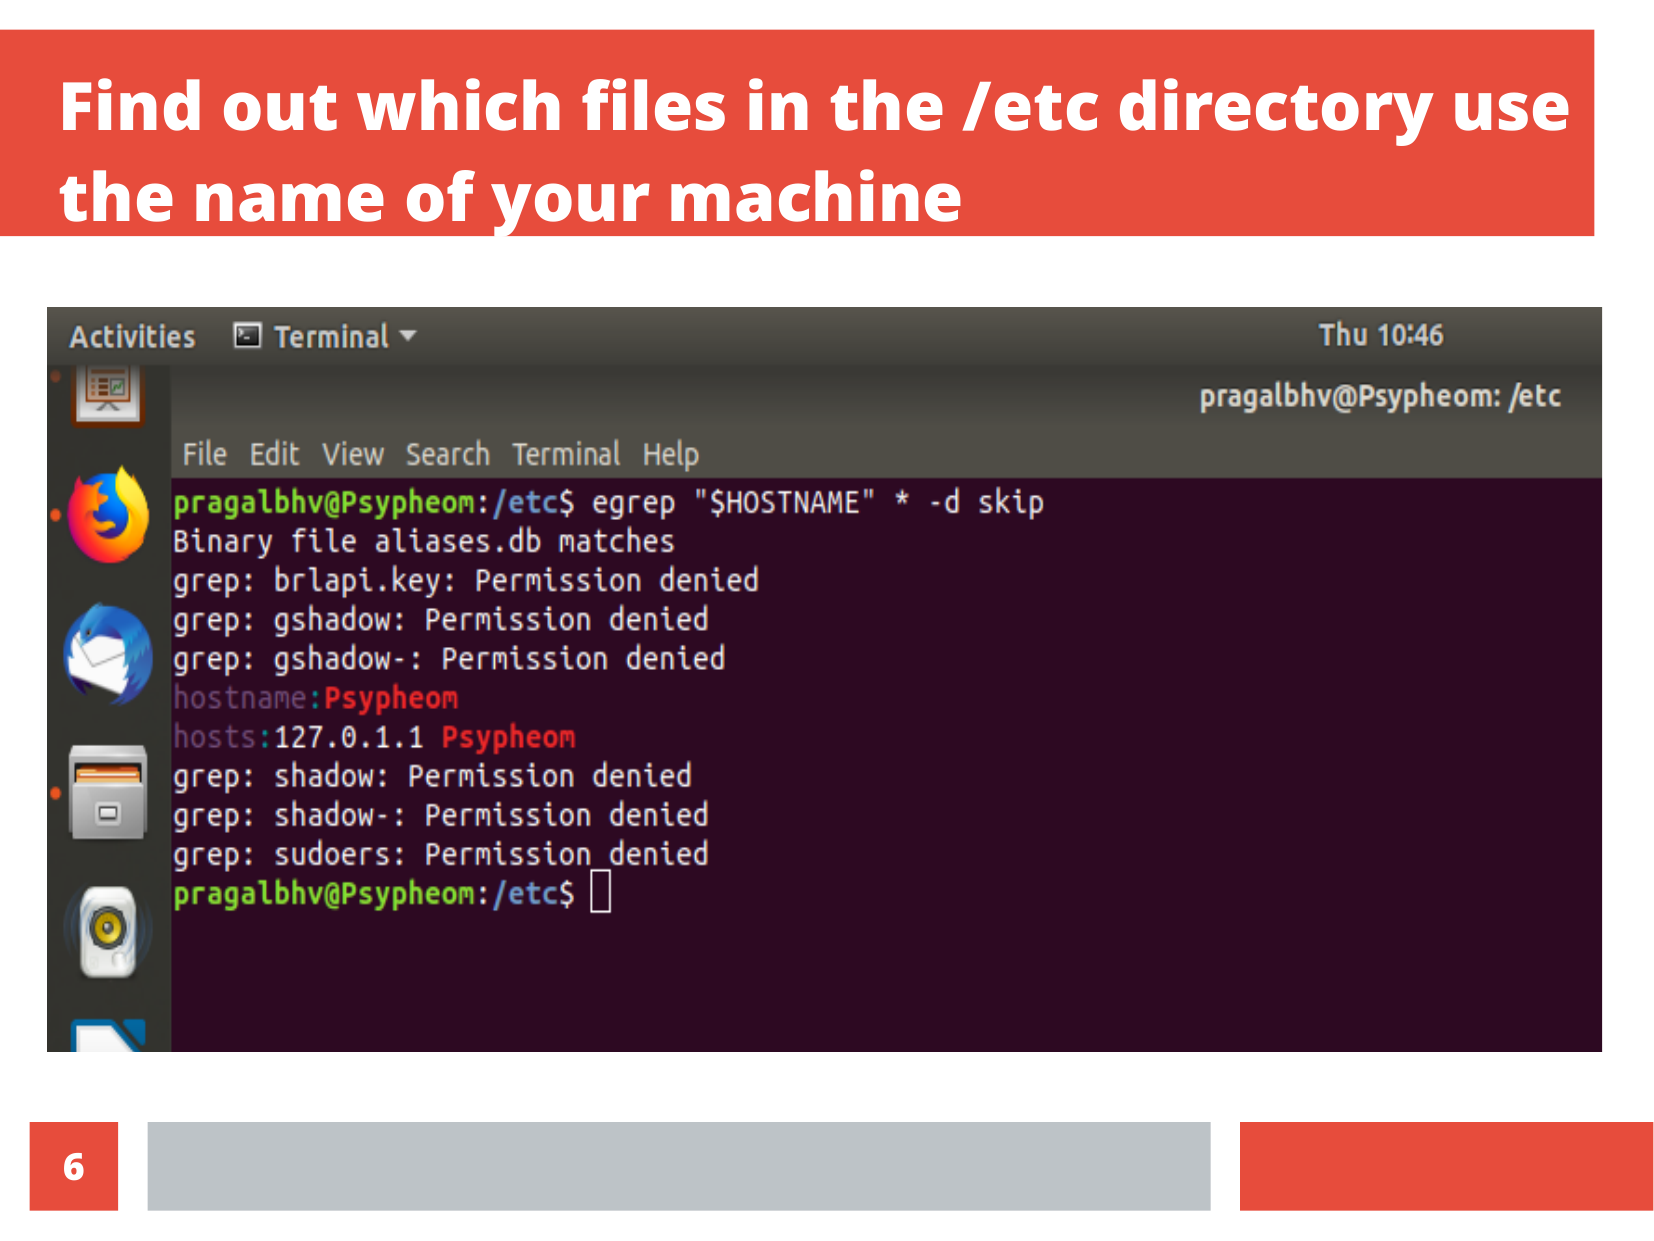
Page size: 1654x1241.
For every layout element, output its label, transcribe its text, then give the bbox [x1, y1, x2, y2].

picture [47, 307, 1603, 1052]
title Find out which files in the /etc directory use the name of your machine [59, 59, 1595, 207]
